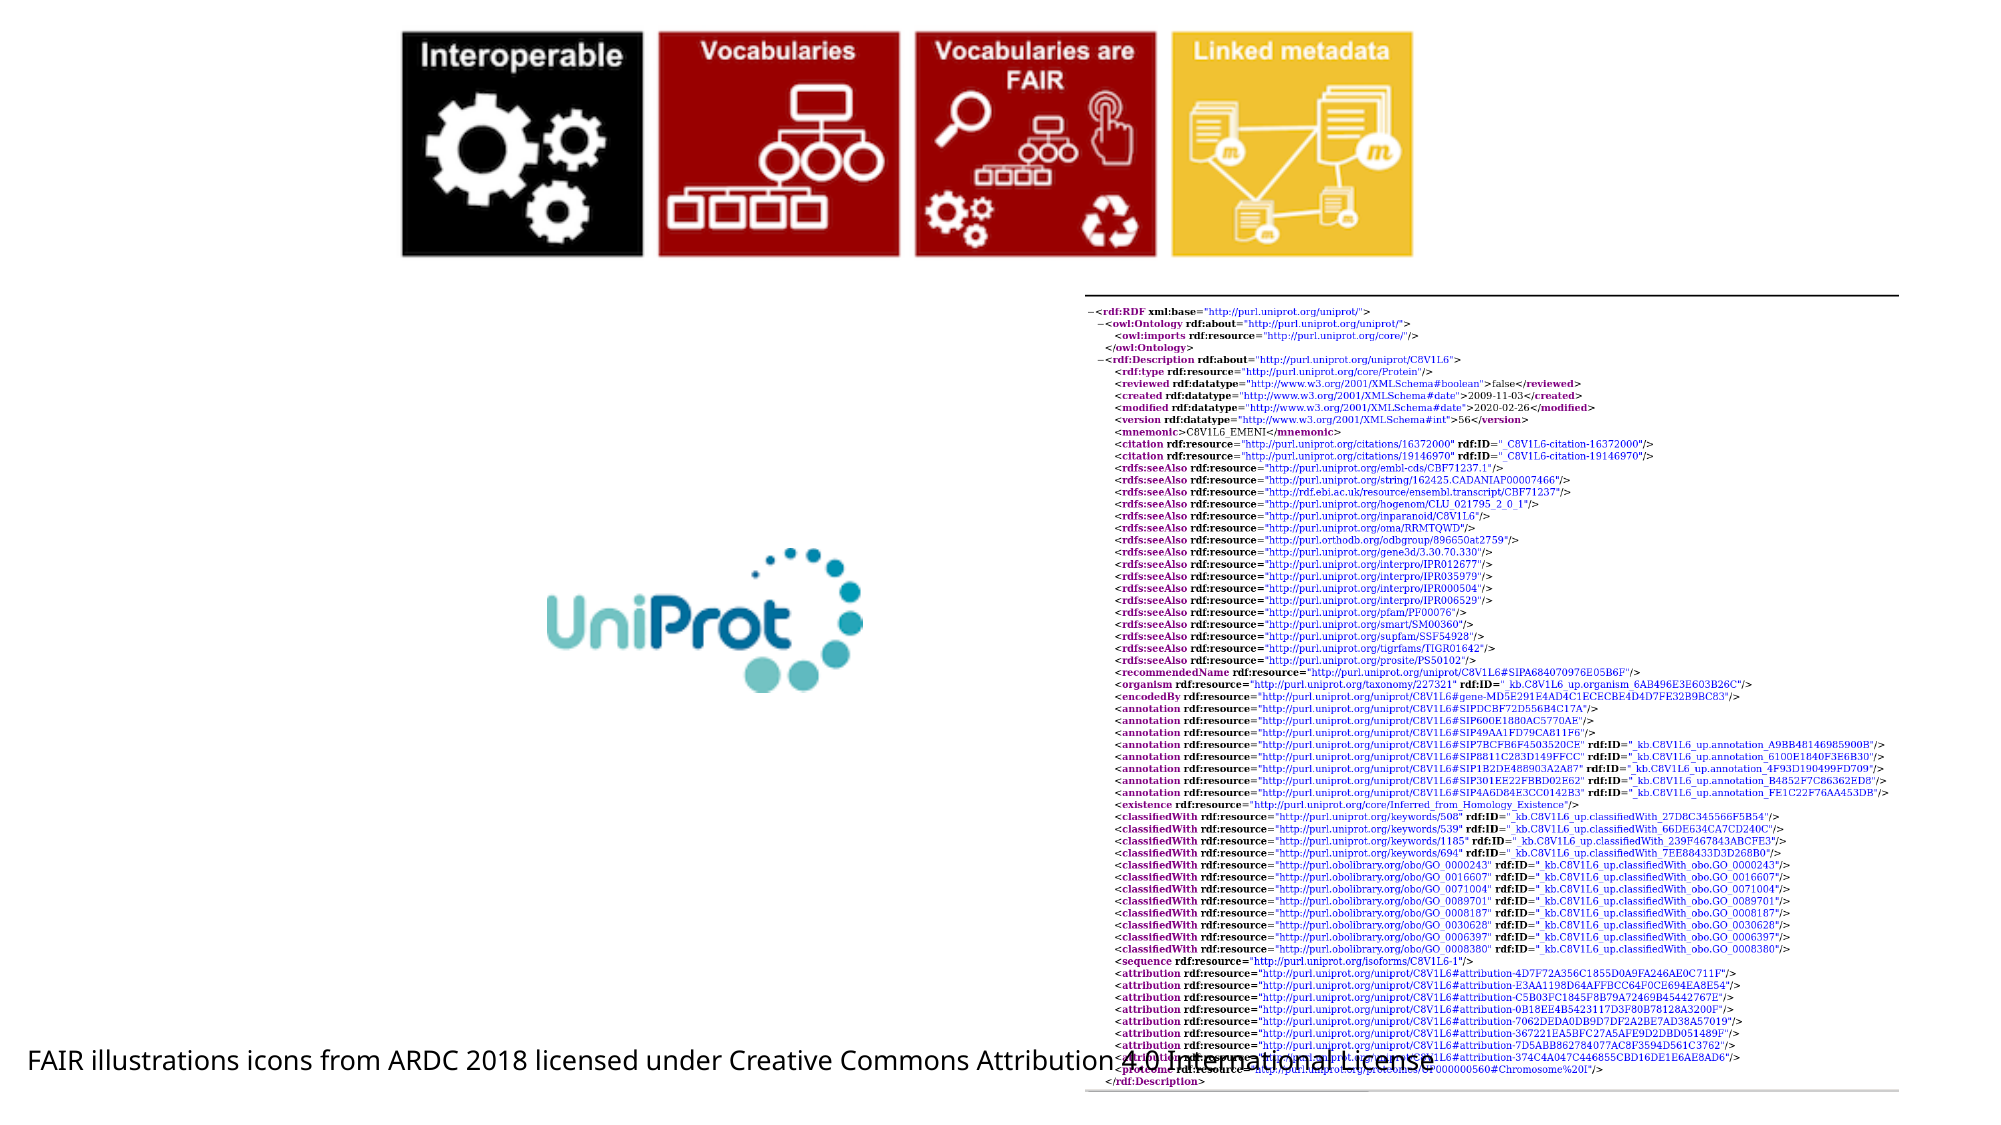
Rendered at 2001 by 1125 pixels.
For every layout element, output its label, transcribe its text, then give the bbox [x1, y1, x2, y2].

picture [394, 22, 1426, 261]
picture [547, 548, 863, 693]
picture [1085, 294, 1899, 1092]
text_box FAIR illustrations icons from ARDC 2018 licensed under Creative Commons Attribution 4.0 International License [12, 1028, 1548, 1125]
